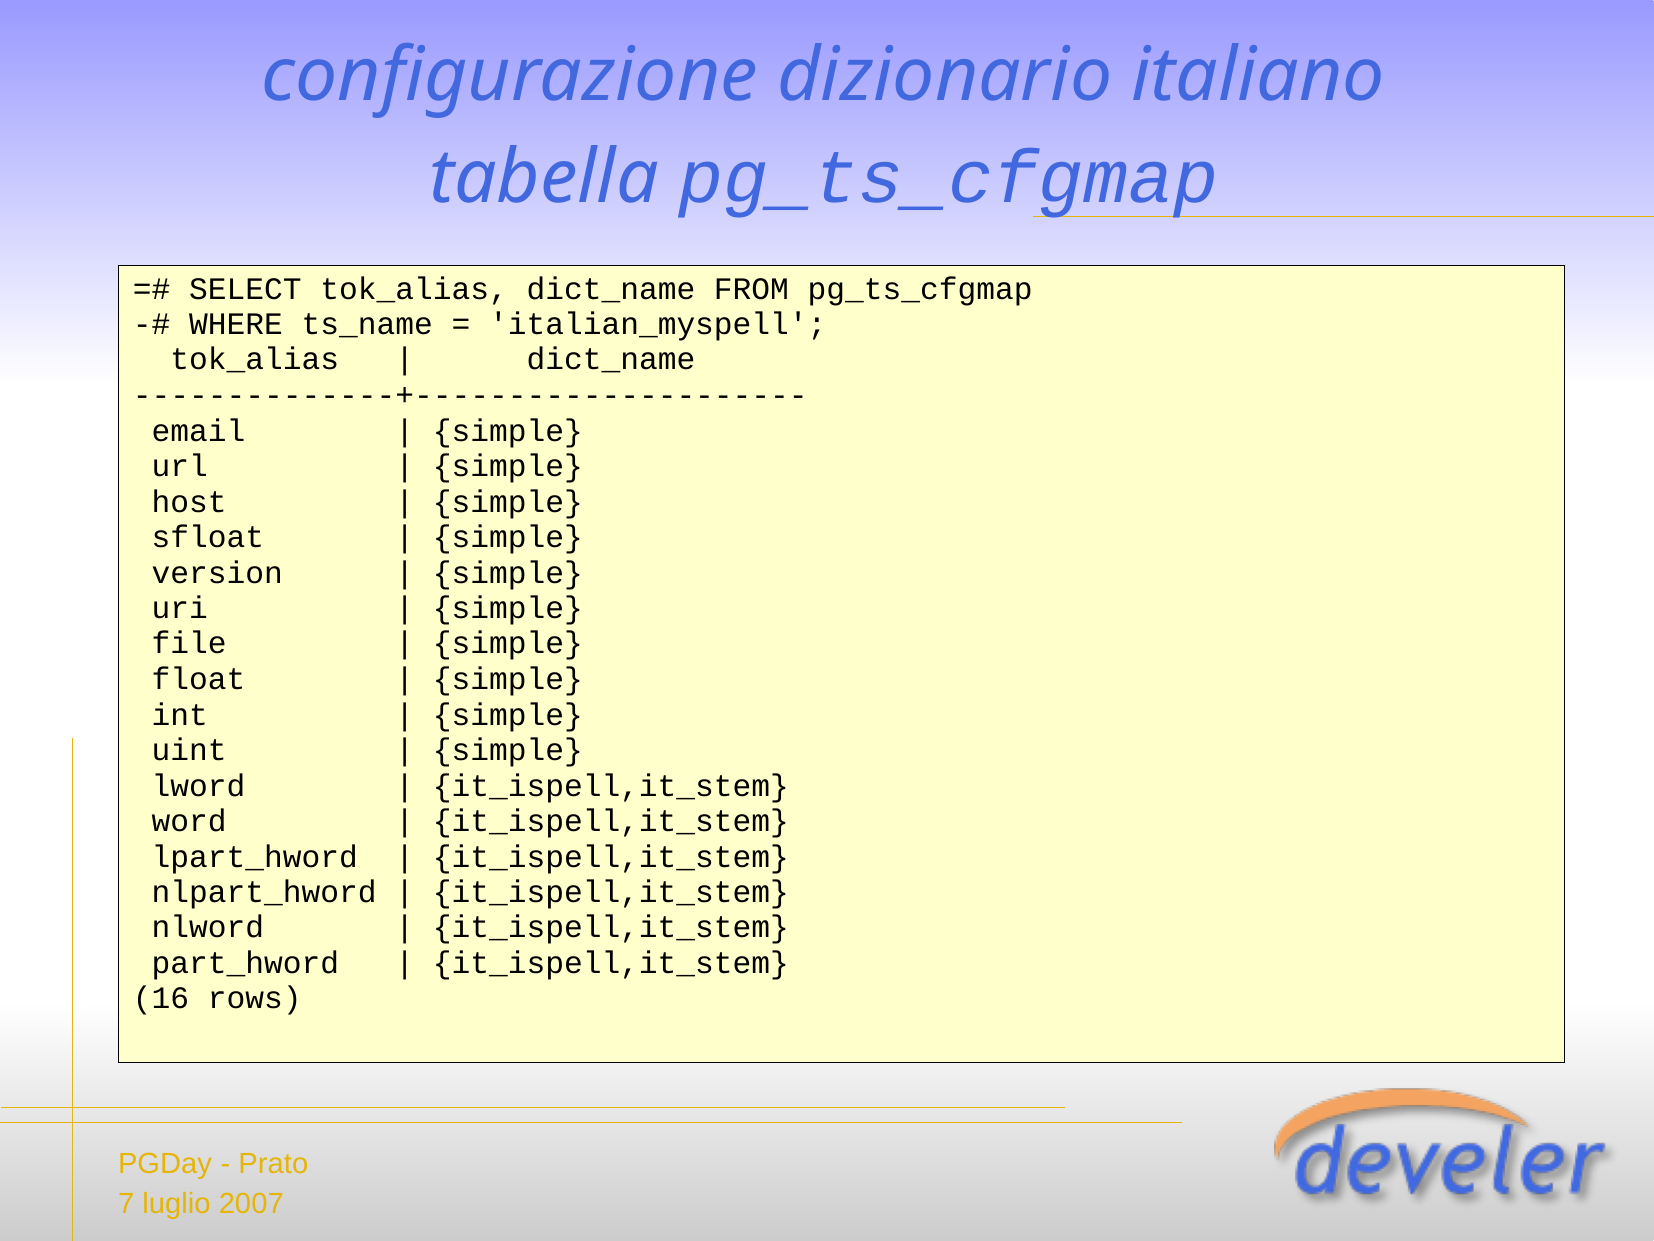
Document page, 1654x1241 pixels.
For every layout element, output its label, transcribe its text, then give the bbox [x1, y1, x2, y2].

text_box =# SELECT tok_alias, dict_name FROM pg_ts_cfgmap -# WHERE ts_name = 'italian_myspell'; tok_alias | dict_name --------------+--------------------- email | {simple} url | {simple} host | {simple} sfloat | {simple} version | {simple} uri | {simple} file | {simple} float | {simple} int | {simple} uint | {simple} lword | {it_ispell,it_stem} word | {it_ispell,it_stem} lpart_hword | {it_ispell,it_stem} nlpart_hword | {it_ispell,it_stem} nlword | {it_ispell,it_stem} part_hword | {it_ispell,it_stem} (16 rows) [118, 265, 1565, 1063]
picture [1269, 1083, 1622, 1211]
title configurazione dizionario italiano tabella pg_ts_cfgmap [82, 29, 1565, 217]
